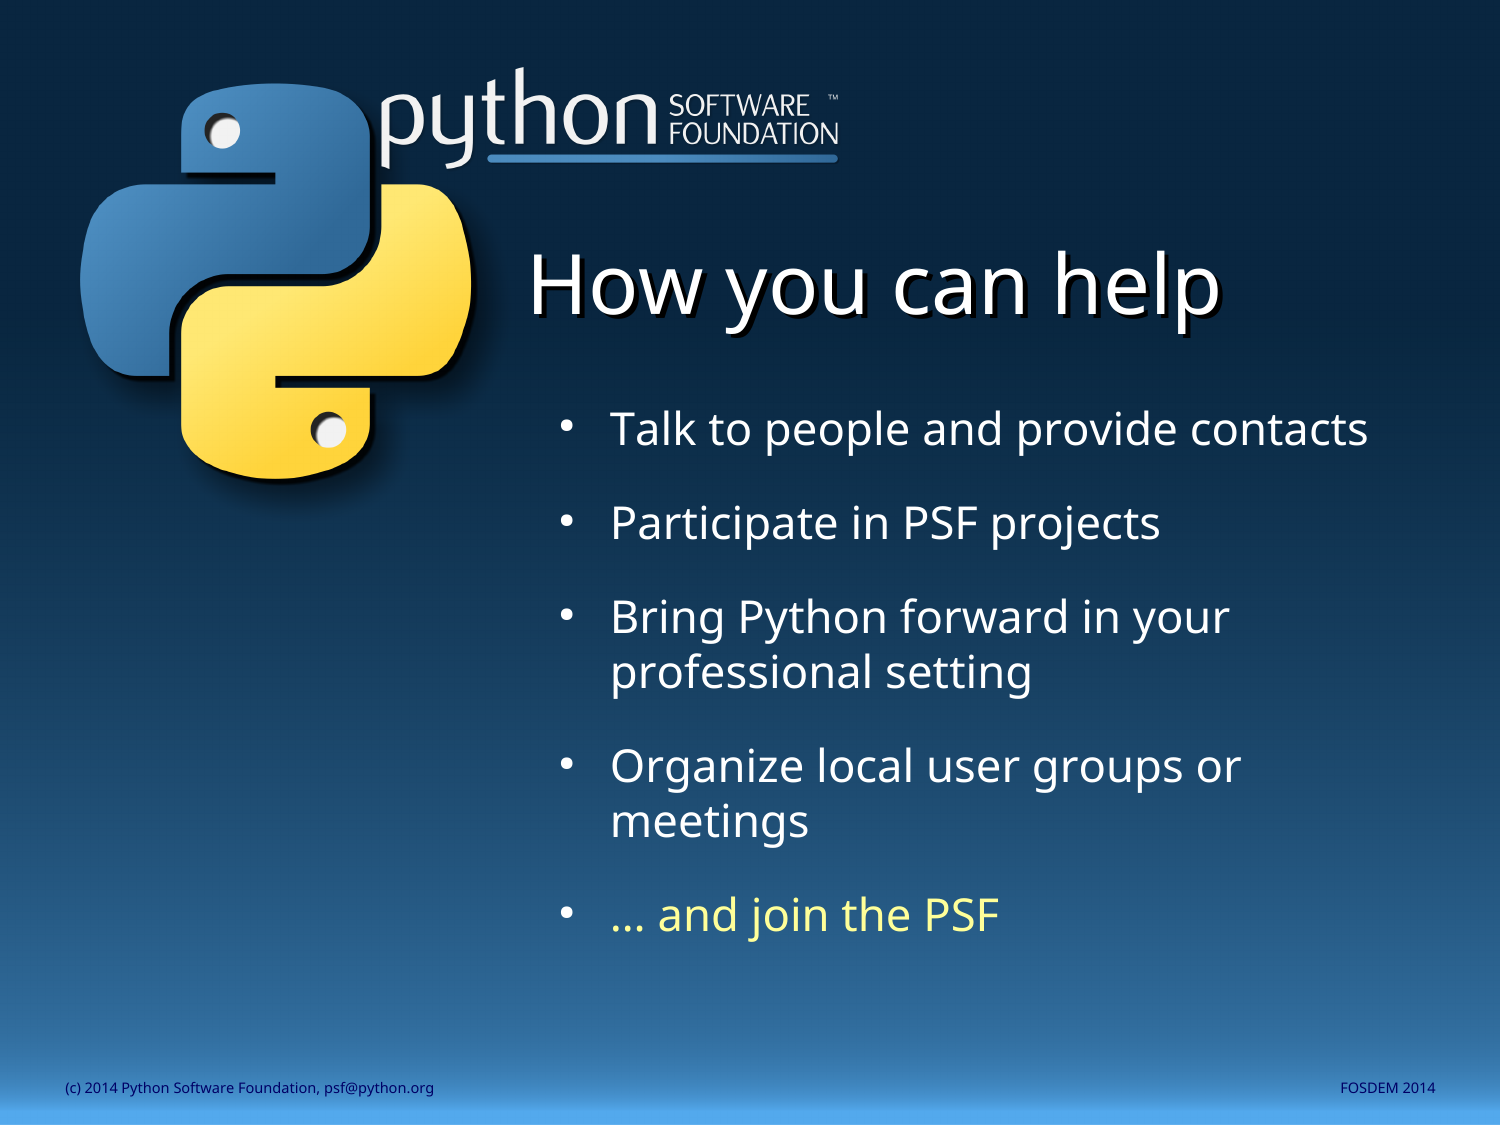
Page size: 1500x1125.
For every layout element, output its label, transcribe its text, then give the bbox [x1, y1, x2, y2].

title How you can help [512, 185, 1388, 377]
list Talk to people and provide contacts Participate in PSF projects Bring Python forward in your professional setting Organize local user groups or meetings … and join the PSF [544, 392, 1388, 1006]
picture [0, 0, 1500, 1125]
